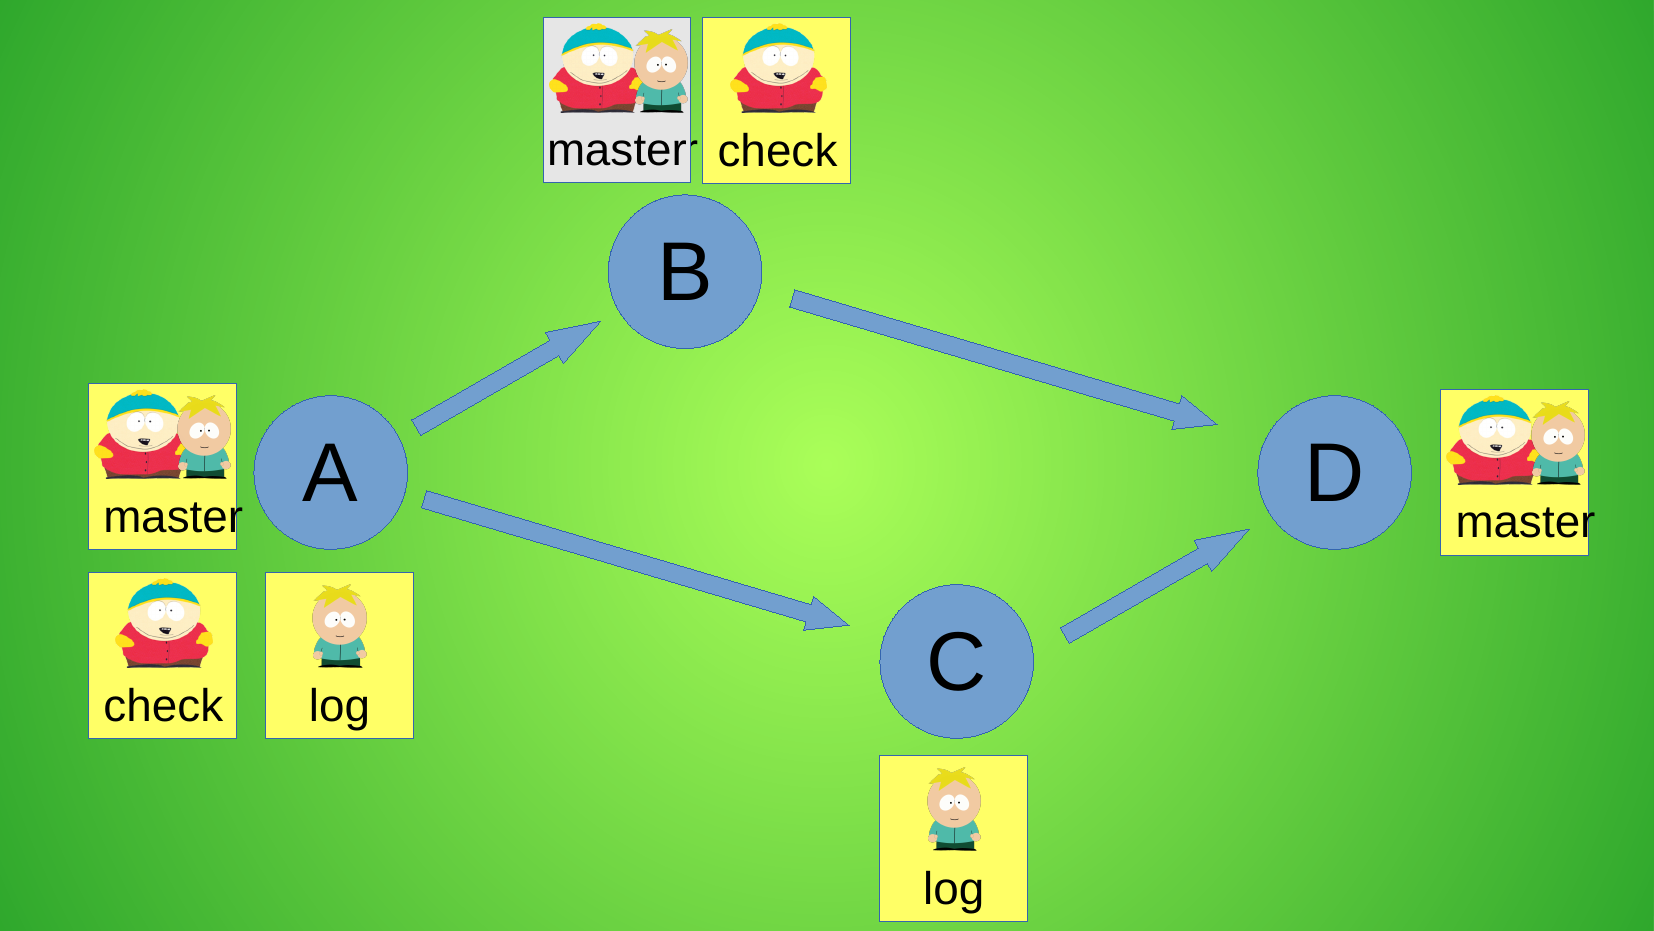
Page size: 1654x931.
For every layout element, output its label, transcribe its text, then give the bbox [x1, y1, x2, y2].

text_box log [265, 572, 414, 739]
text_box master [543, 17, 691, 183]
picture [730, 23, 827, 113]
text_box [789, 289, 1218, 430]
text_box A [253, 395, 408, 550]
picture [312, 584, 367, 668]
text_box B [608, 194, 762, 349]
text_box C [879, 584, 1034, 739]
picture [927, 767, 981, 851]
picture [115, 578, 213, 668]
text_box log [879, 755, 1028, 922]
text_box master [88, 383, 237, 550]
picture [1446, 395, 1585, 485]
text_box [1060, 529, 1250, 644]
picture [94, 389, 231, 479]
picture [549, 23, 688, 113]
text_box [411, 321, 601, 436]
text_box check [88, 572, 237, 739]
text_box D [1257, 395, 1412, 550]
text_box [421, 490, 850, 631]
text_box check [702, 17, 851, 184]
text_box master [1440, 389, 1589, 556]
